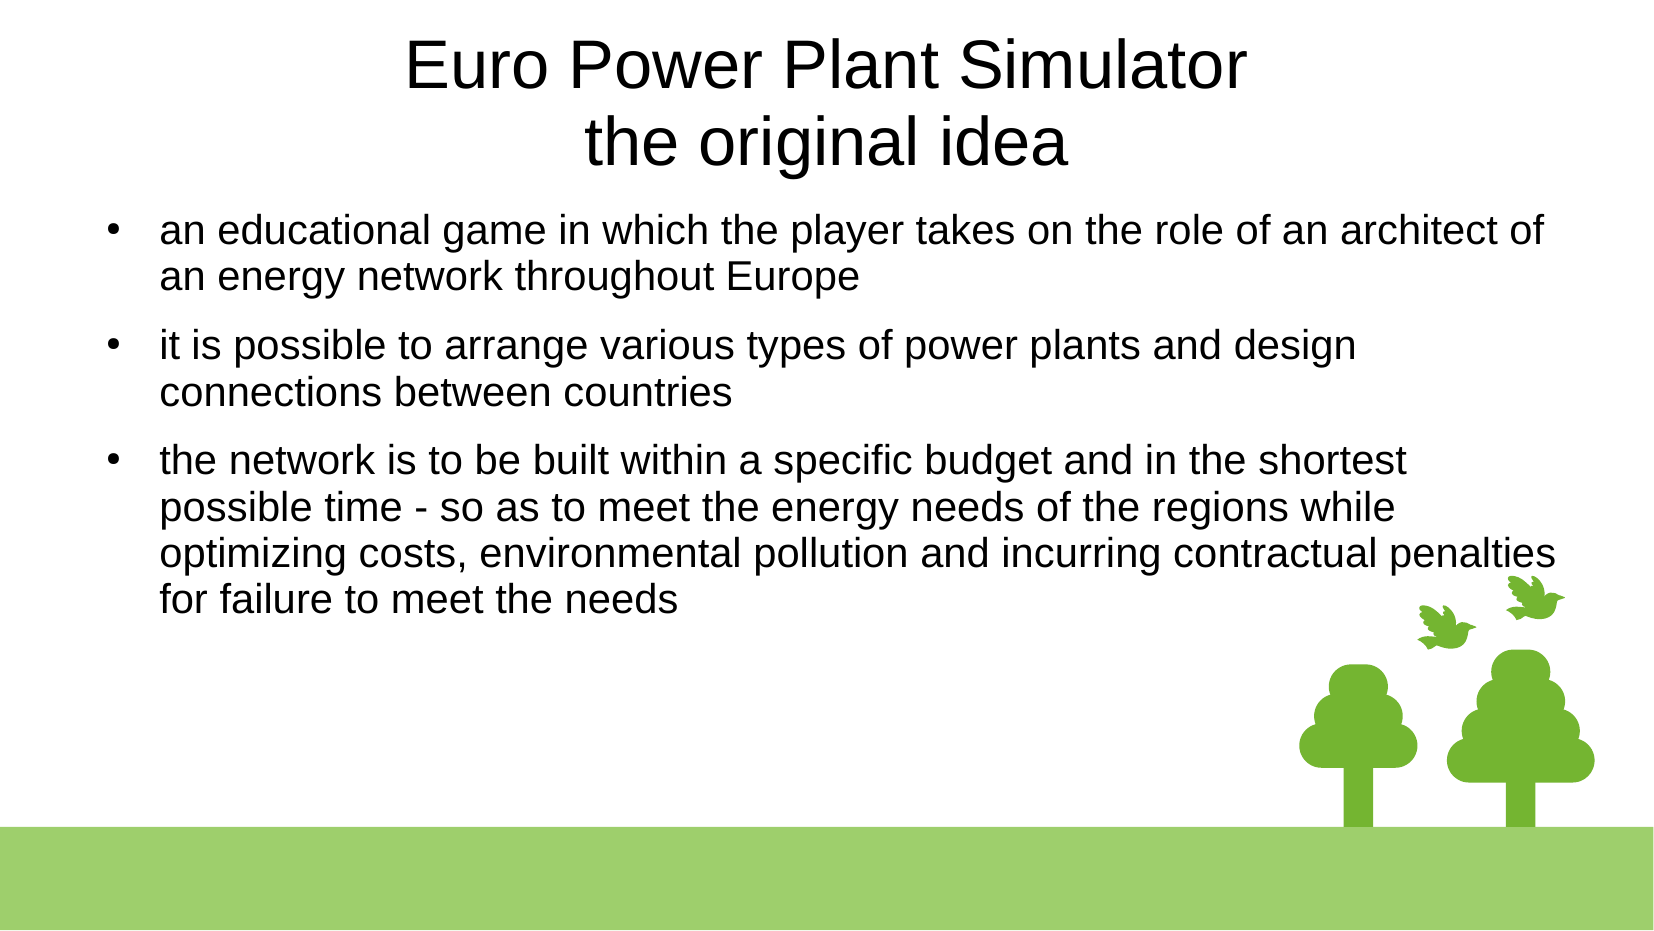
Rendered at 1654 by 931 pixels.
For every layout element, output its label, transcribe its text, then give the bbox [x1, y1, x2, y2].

list an educational game in which the player takes on the role of an architect of an energy network throughout Europe it is possible to arrange various types of power plants and design connections between countries the network is to be built within a specific budget and in the shortest possible time - so as to meet the energy needs of the regions while optimizing costs, environmental pollution and incurring contractual penalties for failure to meet the needs [88, 206, 1565, 739]
title Euro Power Plant Simulator the original idea [88, 26, 1565, 181]
